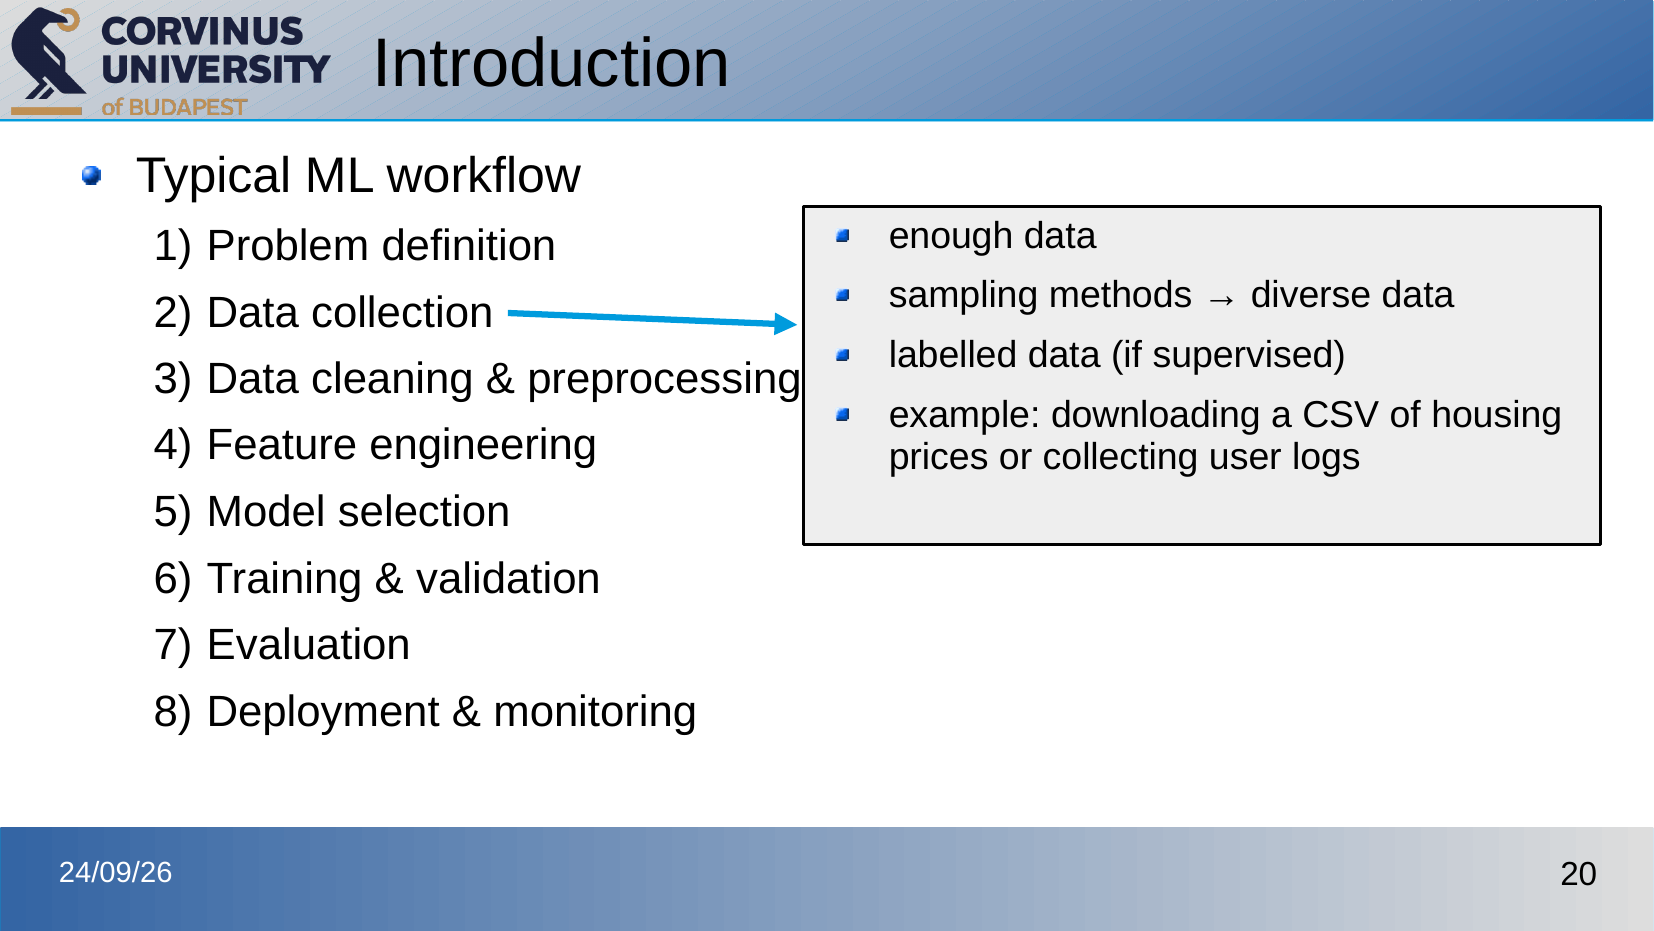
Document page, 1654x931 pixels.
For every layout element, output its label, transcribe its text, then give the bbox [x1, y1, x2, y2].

text_box enough data sampling methods → diverse data labelled data (if supervised) example: downloading a CSV of housing prices or collecting user logs [803, 206, 1601, 545]
picture [11, 7, 331, 115]
list Typical ML workflow Problem definition Data collection Data cleaning & preprocessing Feature engineering Model selection Training & validation Evaluation Deployment & monitoring [64, 147, 1601, 739]
title Introduction [372, 23, 1625, 103]
